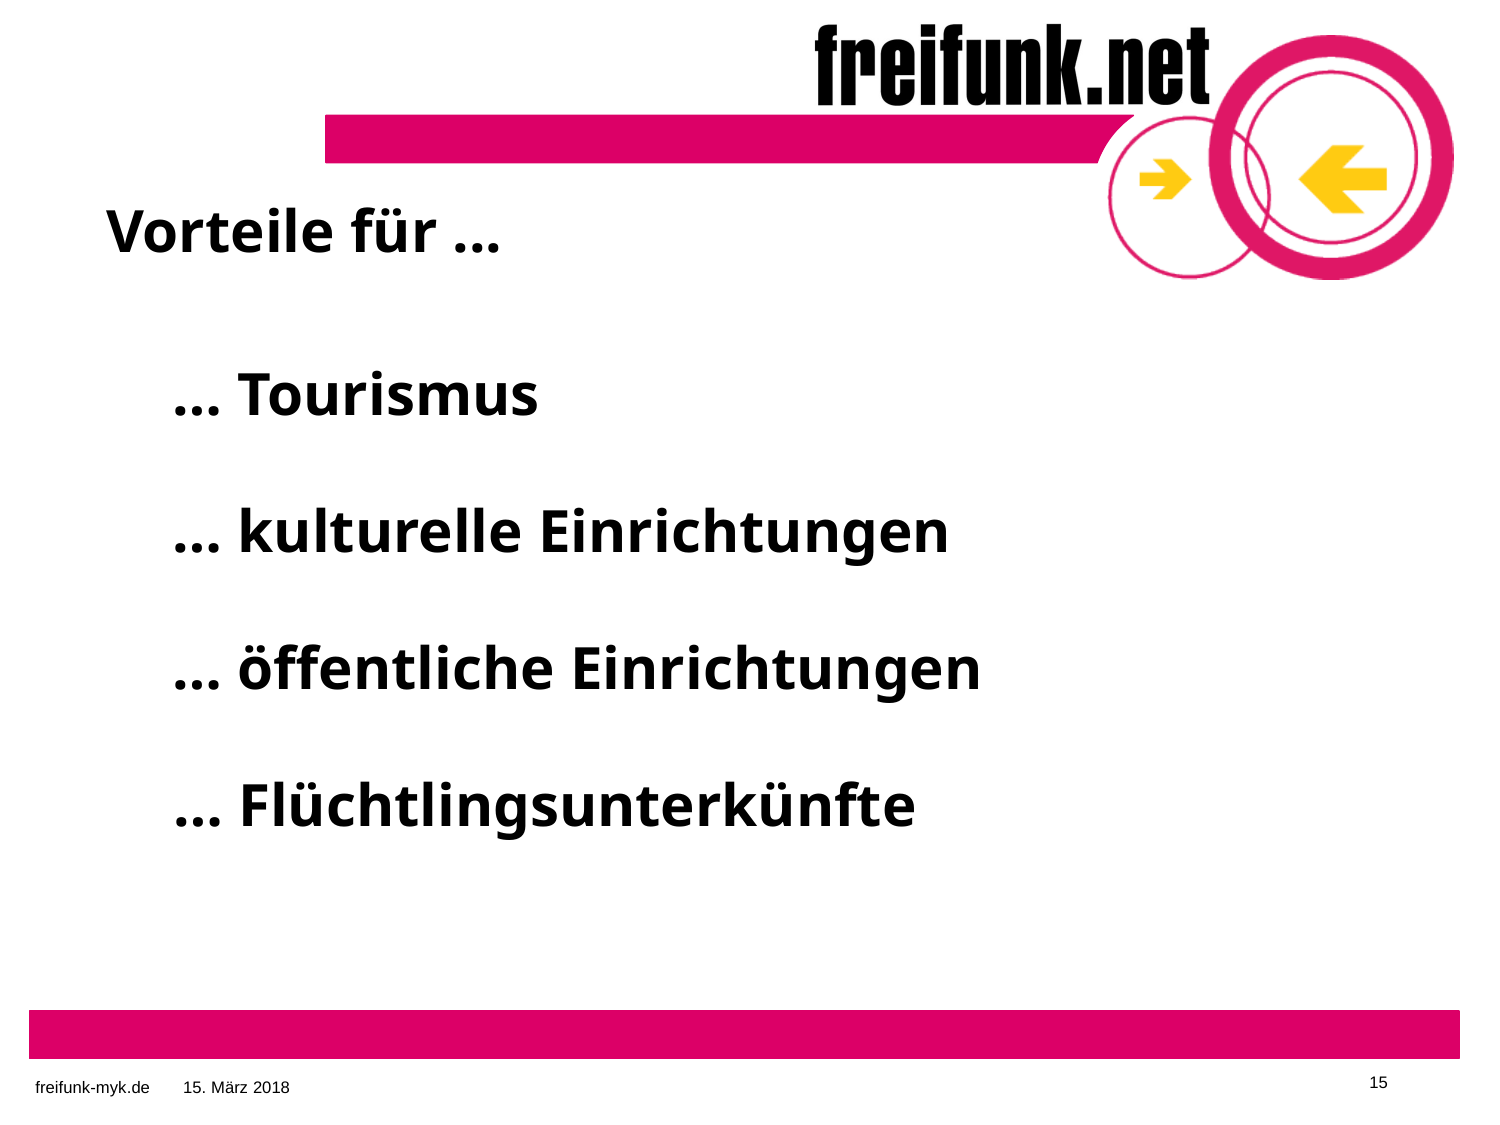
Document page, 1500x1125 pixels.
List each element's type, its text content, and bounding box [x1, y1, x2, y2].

title … Flüchtlingsunterkünfte [173, 734, 1160, 872]
title Vorteile für ... [106, 160, 1093, 298]
title … öffentliche Einrichtungen [172, 597, 1160, 735]
title … kulturelle Einrichtungen [172, 460, 1160, 597]
title … Tourismus [172, 323, 1160, 460]
picture [816, 24, 1454, 280]
